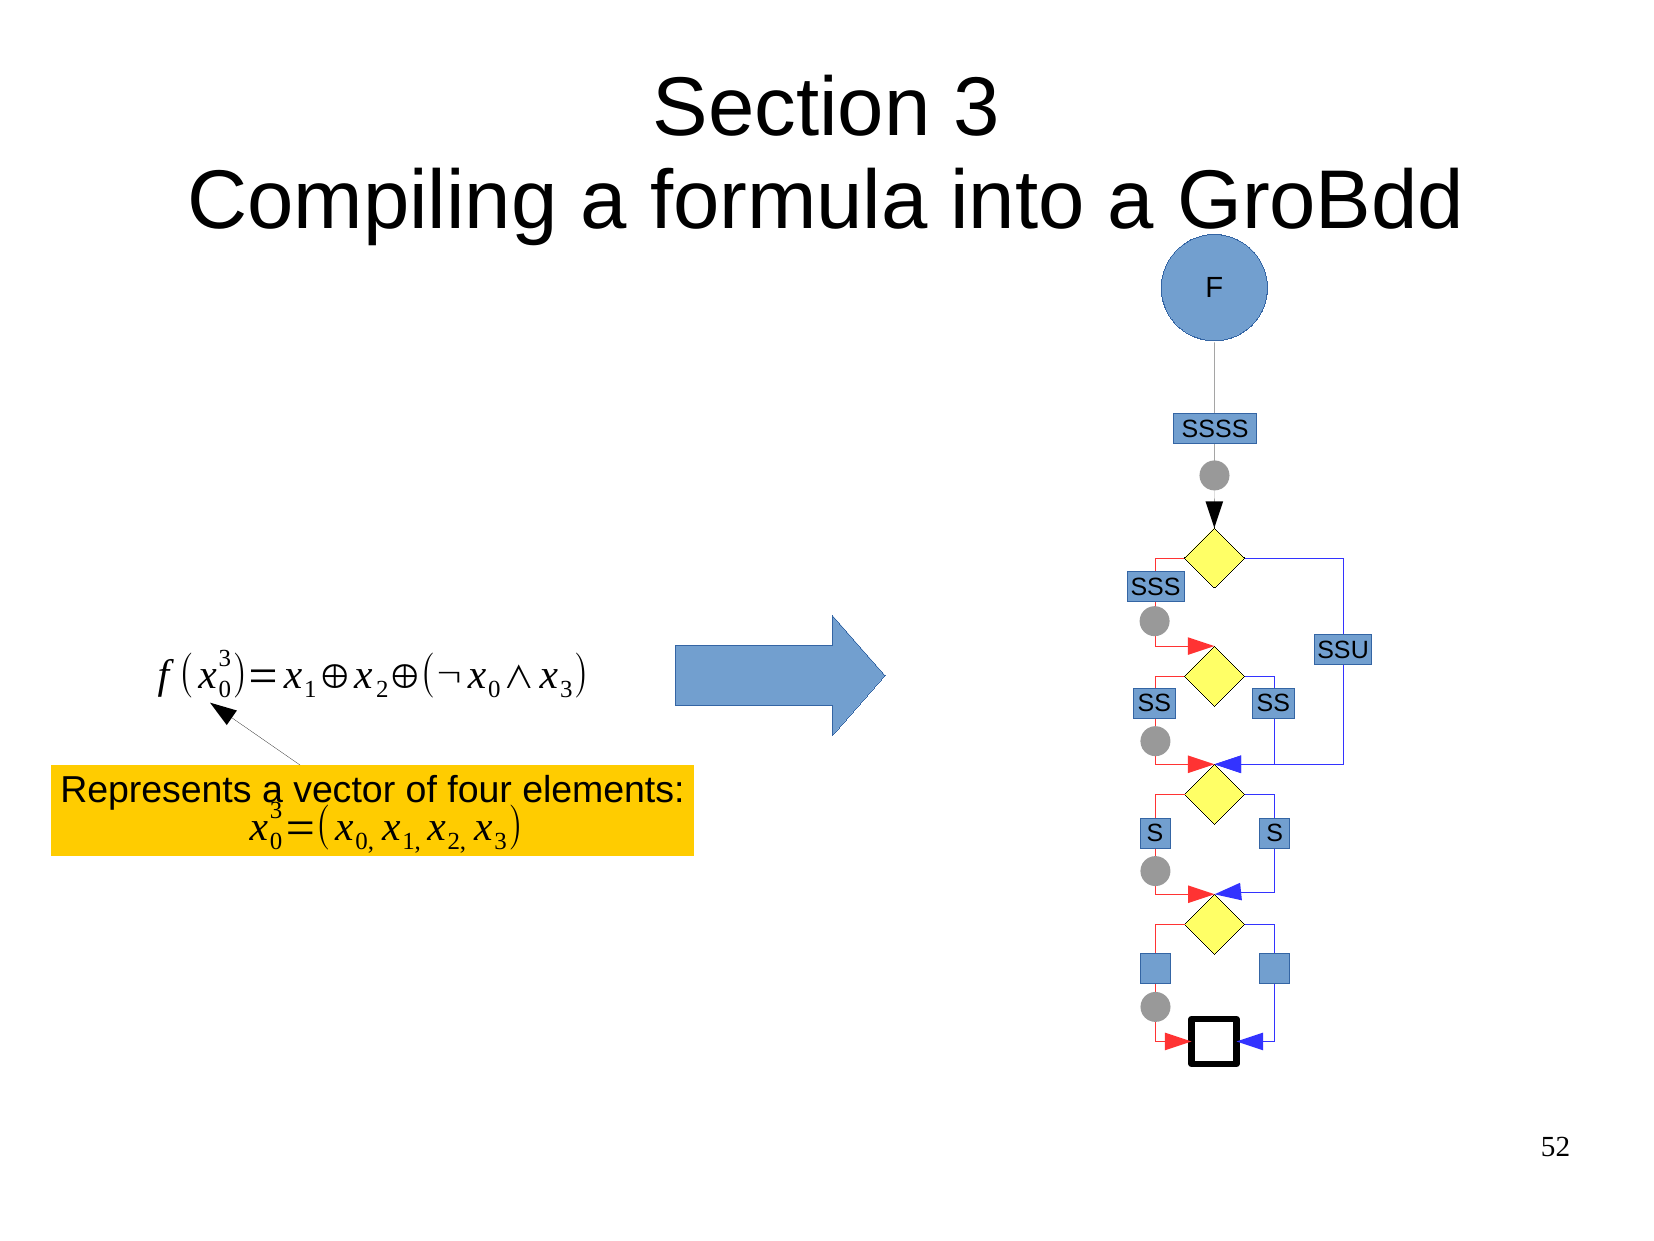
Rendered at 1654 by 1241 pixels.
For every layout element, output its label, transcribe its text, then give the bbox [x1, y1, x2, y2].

text_box SS [1252, 688, 1295, 719]
text_box Represents a vector of four elements: [51, 765, 694, 856]
chart [150, 645, 595, 703]
text_box [1184, 764, 1245, 825]
text_box SSU [1314, 634, 1372, 665]
text_box [1139, 606, 1170, 637]
text_box [1184, 527, 1245, 588]
text_box SSSS [1173, 413, 1257, 444]
text_box [1191, 1018, 1237, 1064]
text_box [1140, 726, 1171, 757]
chart [240, 797, 530, 856]
text_box [1184, 895, 1245, 955]
text_box SSS [1127, 571, 1185, 602]
text_box [1140, 856, 1171, 887]
text_box S [1259, 818, 1290, 849]
text_box [1199, 460, 1230, 491]
text_box S [1140, 818, 1171, 849]
text_box F [1161, 234, 1268, 341]
text_box [1140, 953, 1171, 984]
text_box [1140, 991, 1171, 1022]
text_box [1259, 953, 1290, 984]
text_box SS [1133, 688, 1176, 719]
title Section 3 Compiling a formula into a GroBdd [82, 49, 1571, 257]
text_box [675, 615, 886, 736]
text_box [1184, 646, 1245, 707]
